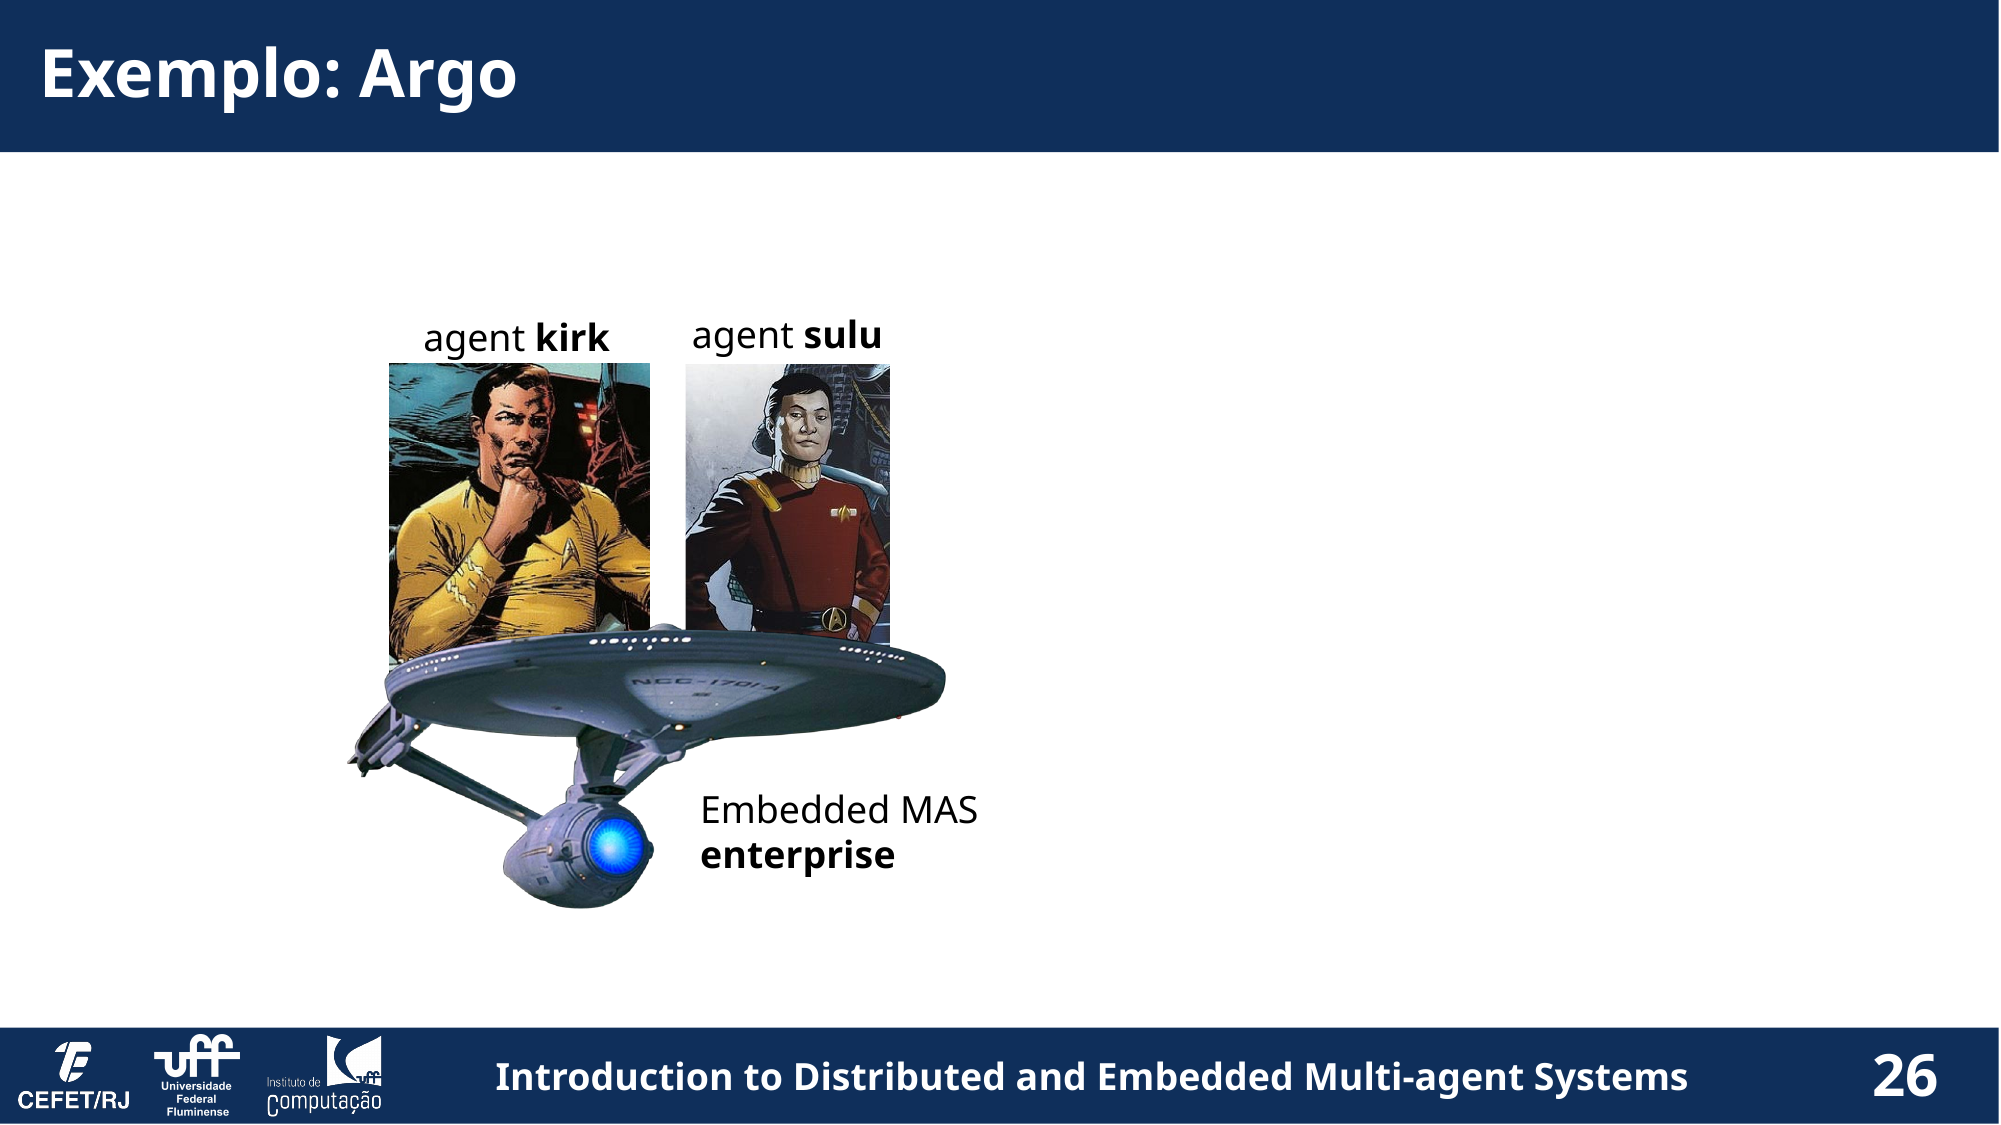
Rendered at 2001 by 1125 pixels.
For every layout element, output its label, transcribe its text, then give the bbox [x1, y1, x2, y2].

text_box agent kirk [408, 306, 670, 367]
picture [18, 1021, 129, 1125]
text_box agent sulu [677, 303, 934, 364]
picture [346, 363, 946, 909]
picture [153, 1033, 241, 1121]
text_box Embedded MAS enterprise [685, 779, 1024, 884]
picture [265, 1033, 383, 1117]
text_box Exemplo: Argo [25, 23, 1999, 119]
